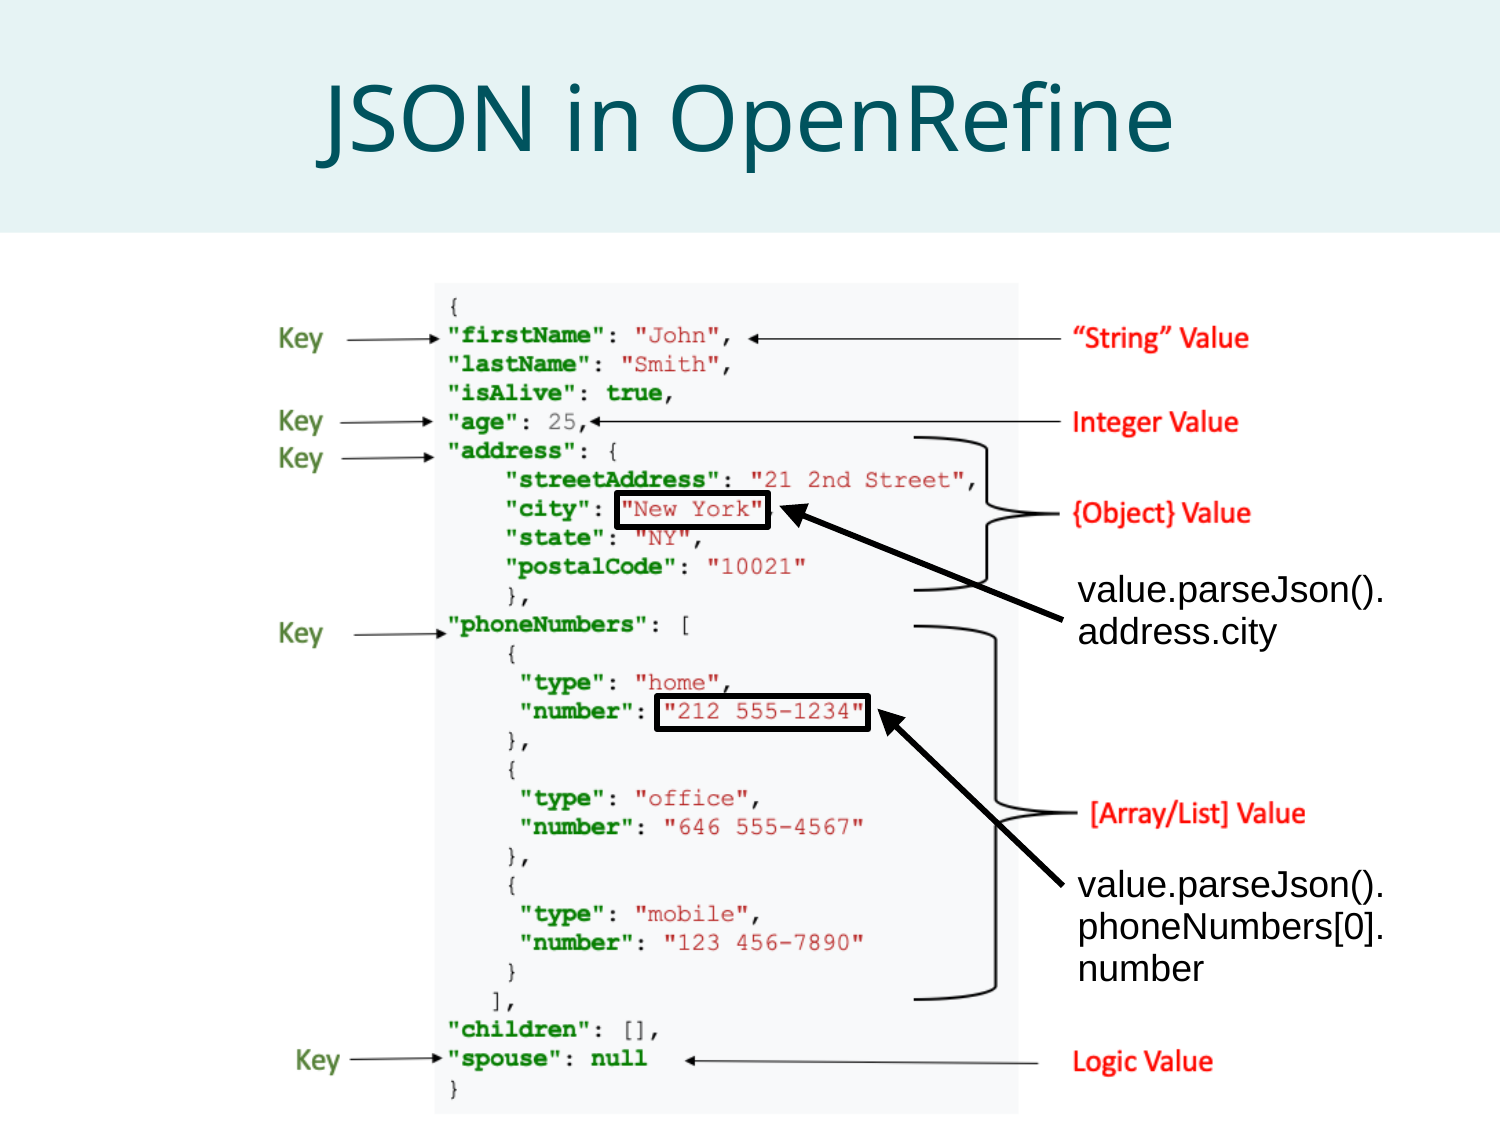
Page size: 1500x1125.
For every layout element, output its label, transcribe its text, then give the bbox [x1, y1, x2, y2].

title JSON in OpenRefine [0, 0, 1500, 233]
text_box value.parseJson().address.city [1062, 561, 1418, 660]
picture [256, 244, 1329, 1123]
text_box value.parseJson().phoneNumbers[0].number [1062, 856, 1418, 998]
